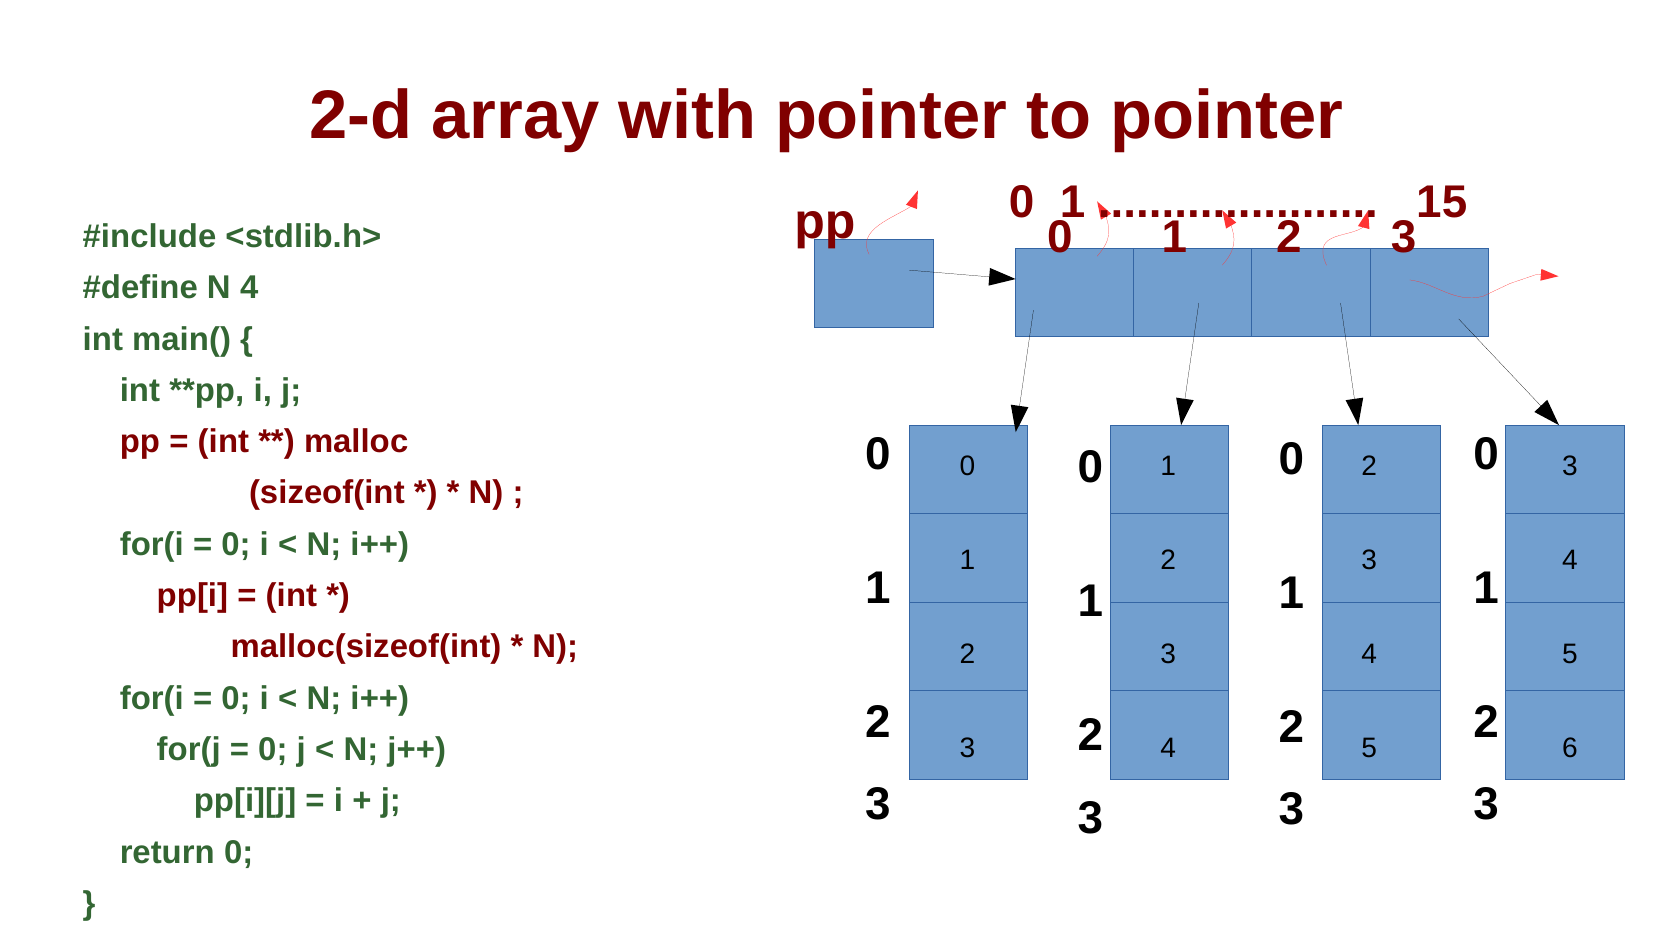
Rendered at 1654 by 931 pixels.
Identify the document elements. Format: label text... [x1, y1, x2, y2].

text_box [1015, 286, 1489, 337]
text_box 1 2 3 4 [1145, 442, 1193, 771]
text_box [1322, 425, 1441, 780]
text_box 0 1 2 3 [1062, 434, 1111, 851]
text_box pp [779, 186, 886, 284]
text_box 0 1 ...................... 15 [968, 168, 1489, 286]
text_box [814, 239, 934, 328]
text_box 0 1 2 3 [1458, 420, 1506, 838]
text_box [1506, 425, 1625, 780]
text_box 0 1 2 3 [850, 420, 898, 838]
text_box [909, 425, 1028, 780]
title 2-d array with pointer to pointer [82, 37, 1571, 193]
text_box 0 1 2 3 [944, 442, 1004, 771]
text_box [1110, 425, 1229, 780]
text_box [1434, 286, 1489, 297]
list #include <stdlib.h> #define N 4 int main() { int **pp, i, j; pp = (int **) malloc (sizeof(int *) * N) ; for(i = 0; i < N; i++) pp[i] = (int *) malloc(sizeof(int) * N); for(i = 0; i < N; i++) for(j = 0; j < N; j++) pp[i][j] = i + j; return 0; } [82, 217, 851, 931]
text_box 3 4 5 6 [1547, 442, 1607, 771]
text_box 0 1 2 3 [1263, 425, 1312, 842]
text_box 2 3 4 5 [1346, 442, 1406, 771]
